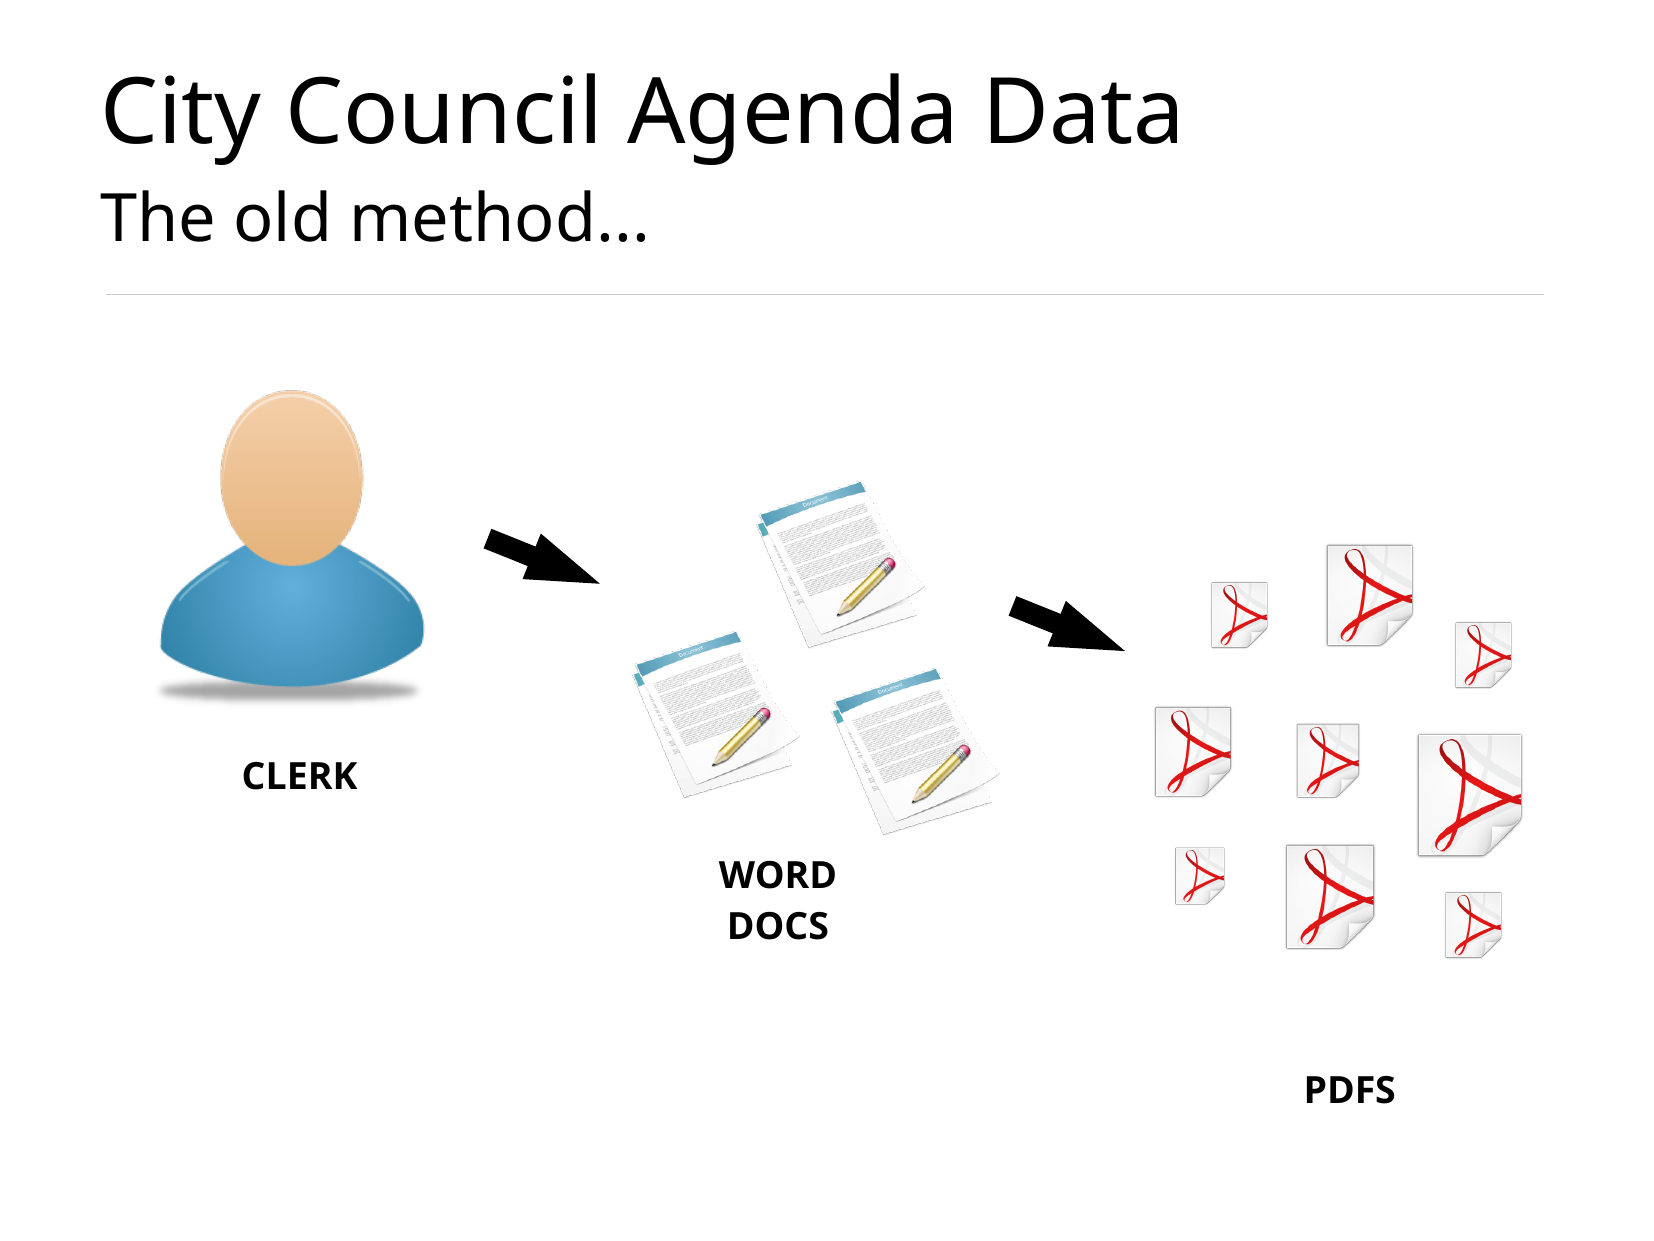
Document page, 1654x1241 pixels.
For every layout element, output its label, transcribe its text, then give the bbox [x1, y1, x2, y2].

picture [1167, 844, 1232, 908]
text_box WORD DOCS [665, 850, 891, 950]
picture [1271, 838, 1388, 955]
picture [614, 467, 1004, 844]
title City Council Agenda Data The old method... [100, 49, 1589, 257]
picture [1286, 719, 1369, 802]
text_box PDFS [1236, 1039, 1463, 1139]
picture [1312, 538, 1426, 652]
picture [1142, 701, 1243, 802]
picture [1436, 888, 1510, 963]
text_box CLERK [186, 726, 413, 825]
picture [130, 388, 451, 709]
picture [1446, 618, 1520, 693]
picture [1400, 726, 1538, 864]
picture [1202, 578, 1276, 652]
